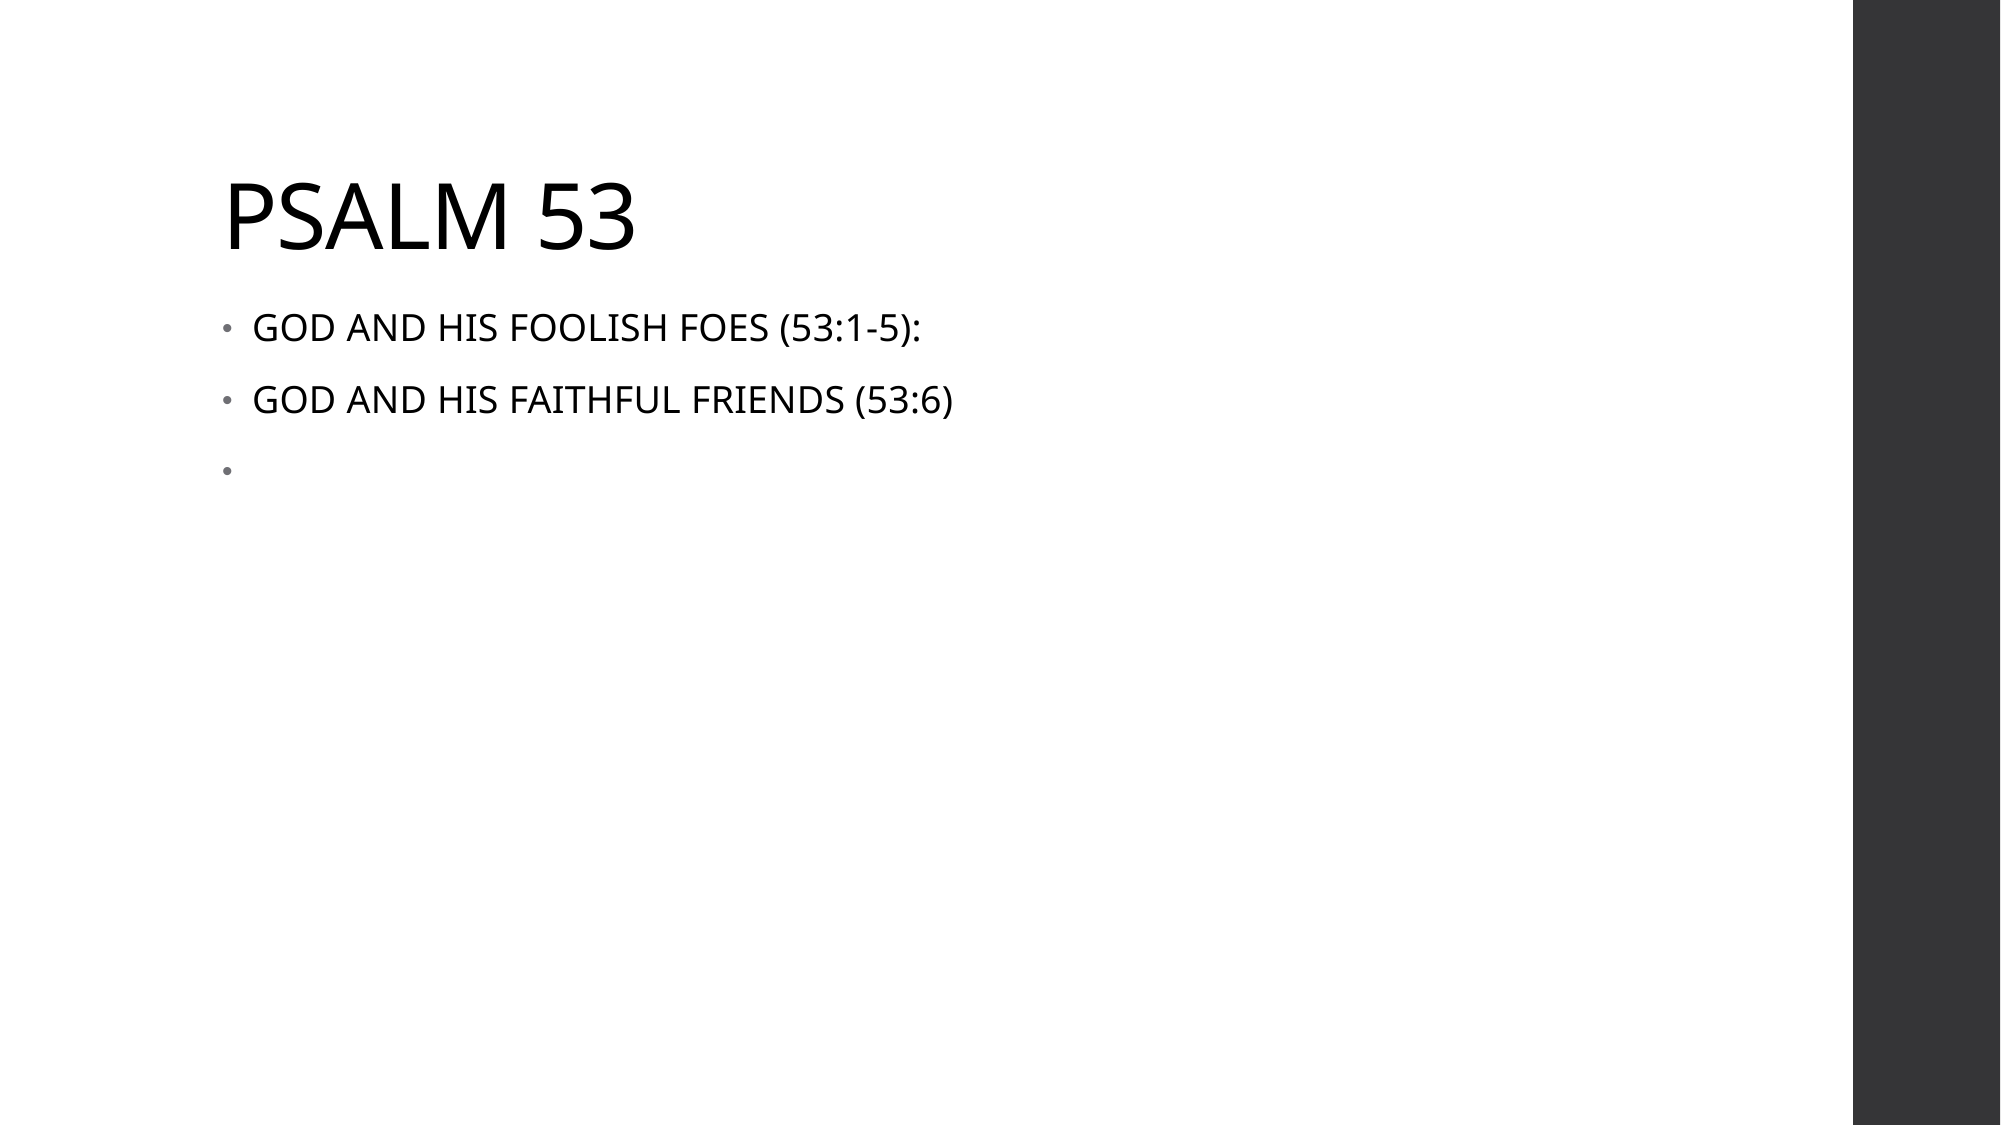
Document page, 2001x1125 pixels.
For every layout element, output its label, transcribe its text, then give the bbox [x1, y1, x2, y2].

title PSALM 53 [206, 60, 1797, 278]
list GOD AND HIS FOOLISH FOES (53:1-5): GOD AND HIS FAITHFUL FRIENDS (53:6) [206, 299, 1617, 1014]
